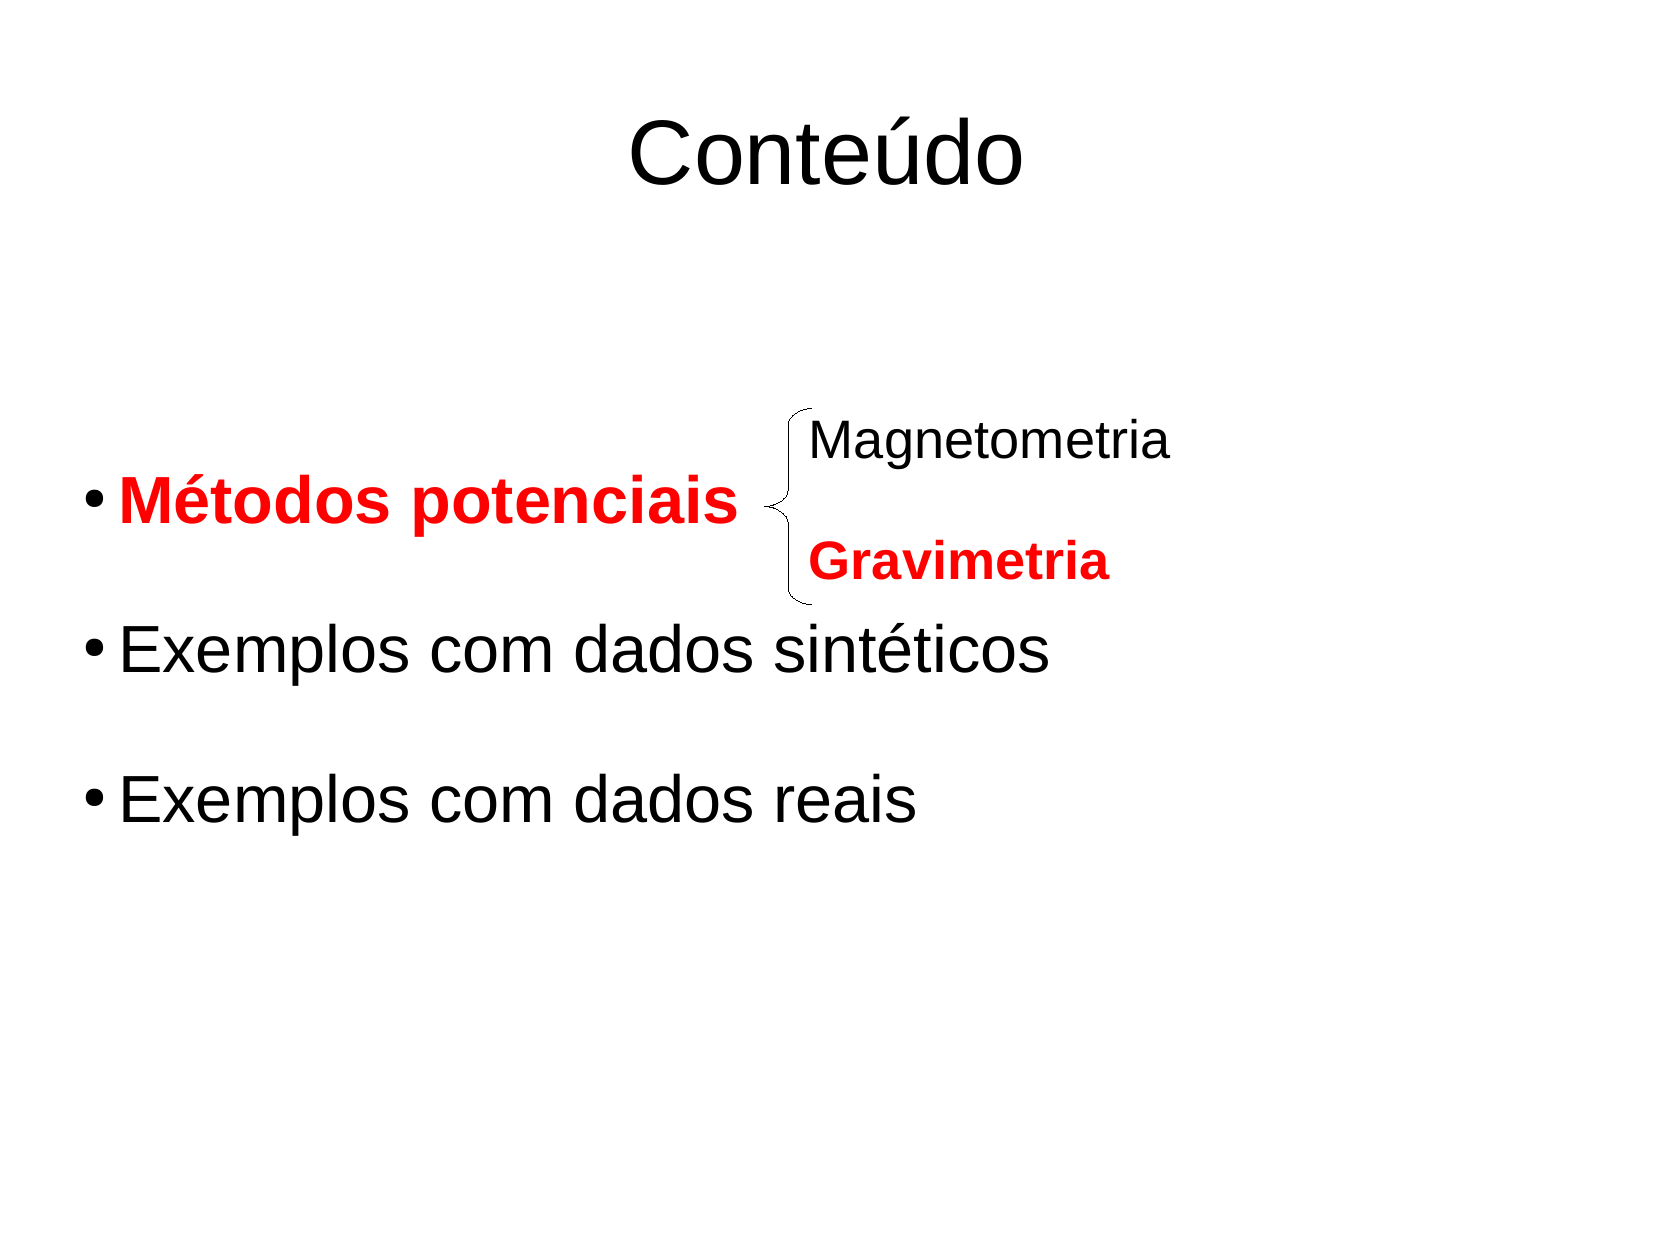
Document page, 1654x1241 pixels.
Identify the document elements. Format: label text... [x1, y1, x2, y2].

title Conteúdo [82, 49, 1571, 257]
subtitle Métodos potenciais Exemplos com dados sintéticos Exemplos com dados reais [82, 290, 1571, 1010]
text_box Magnetometria Gravimetria [794, 402, 1440, 600]
